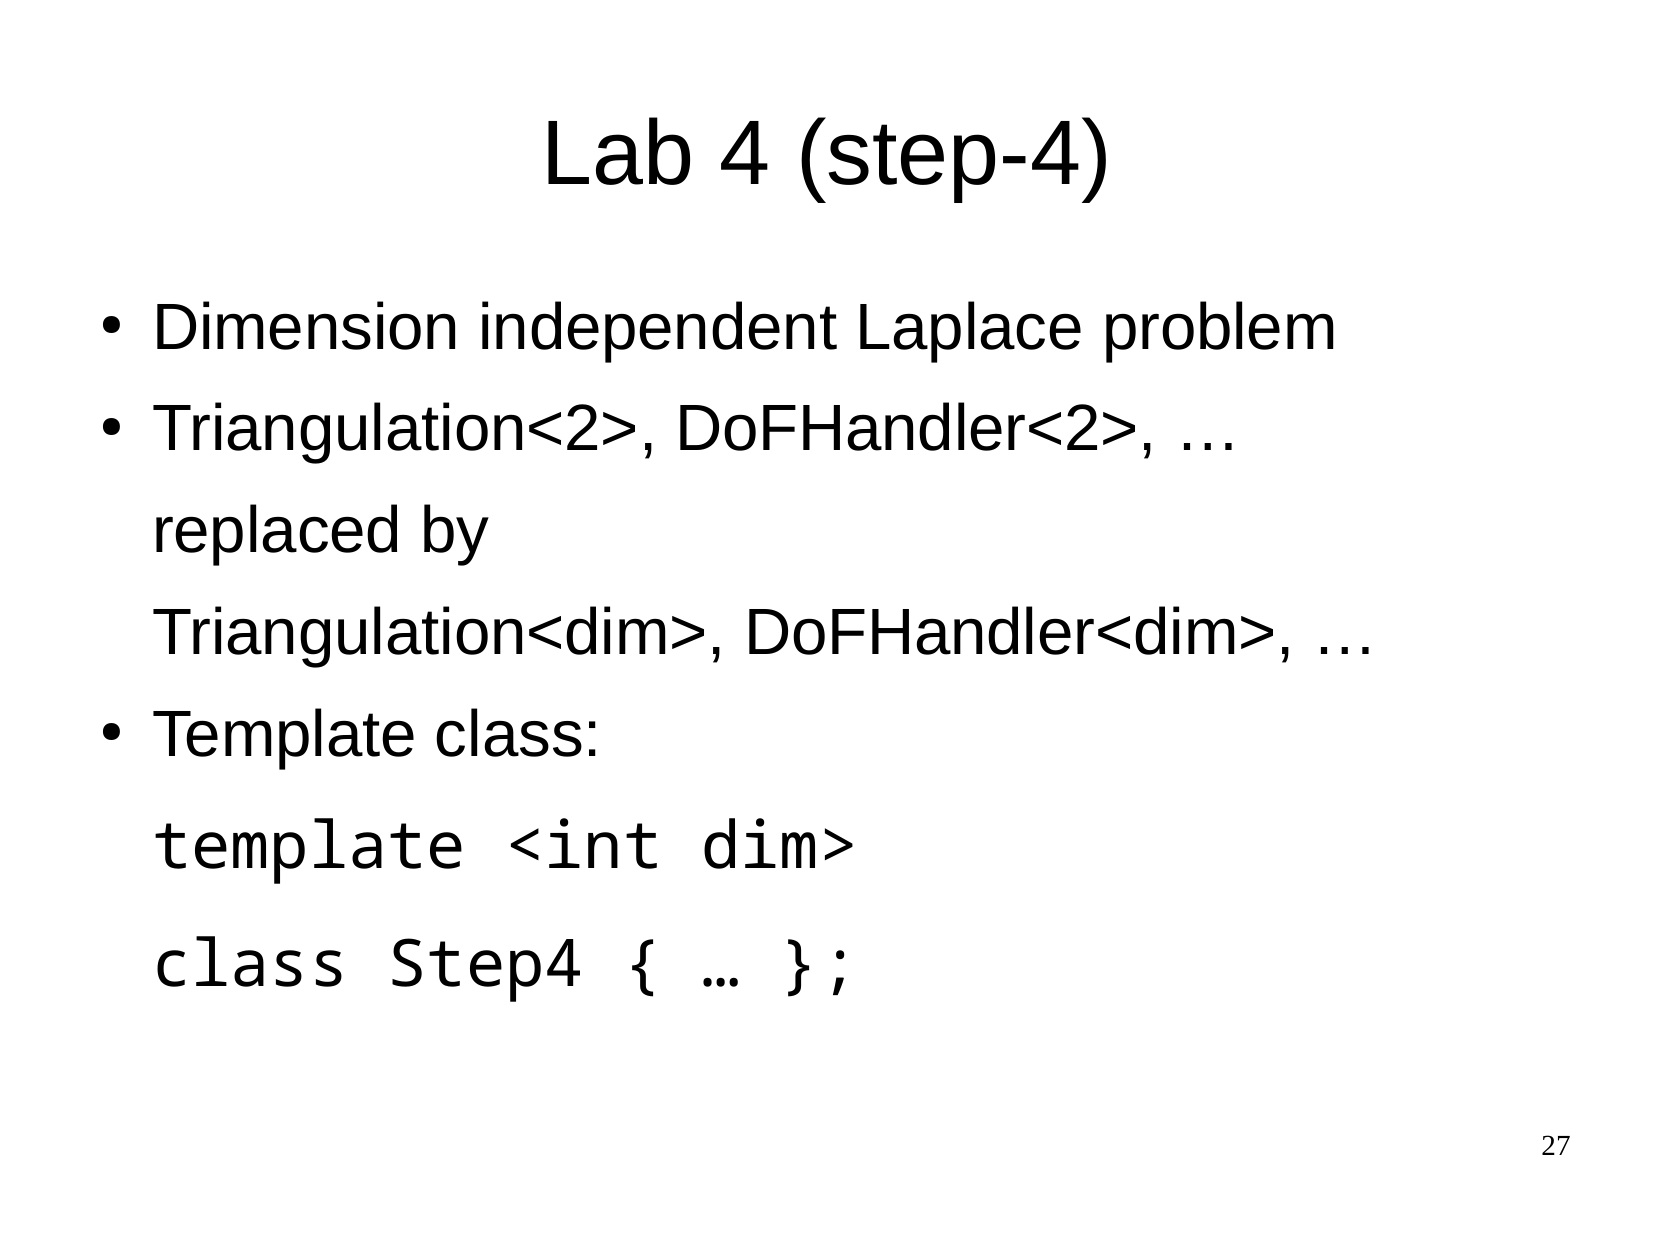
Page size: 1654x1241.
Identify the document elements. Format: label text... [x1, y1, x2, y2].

title Lab 4 (step-4) [82, 49, 1571, 257]
list Dimension independent Laplace problem Triangulation<2>, DoFHandler<2>, … replaced by Triangulation<dim>, DoFHandler<dim>, … Template class: template <int dim> class Step4 { … }; [82, 290, 1538, 1010]
